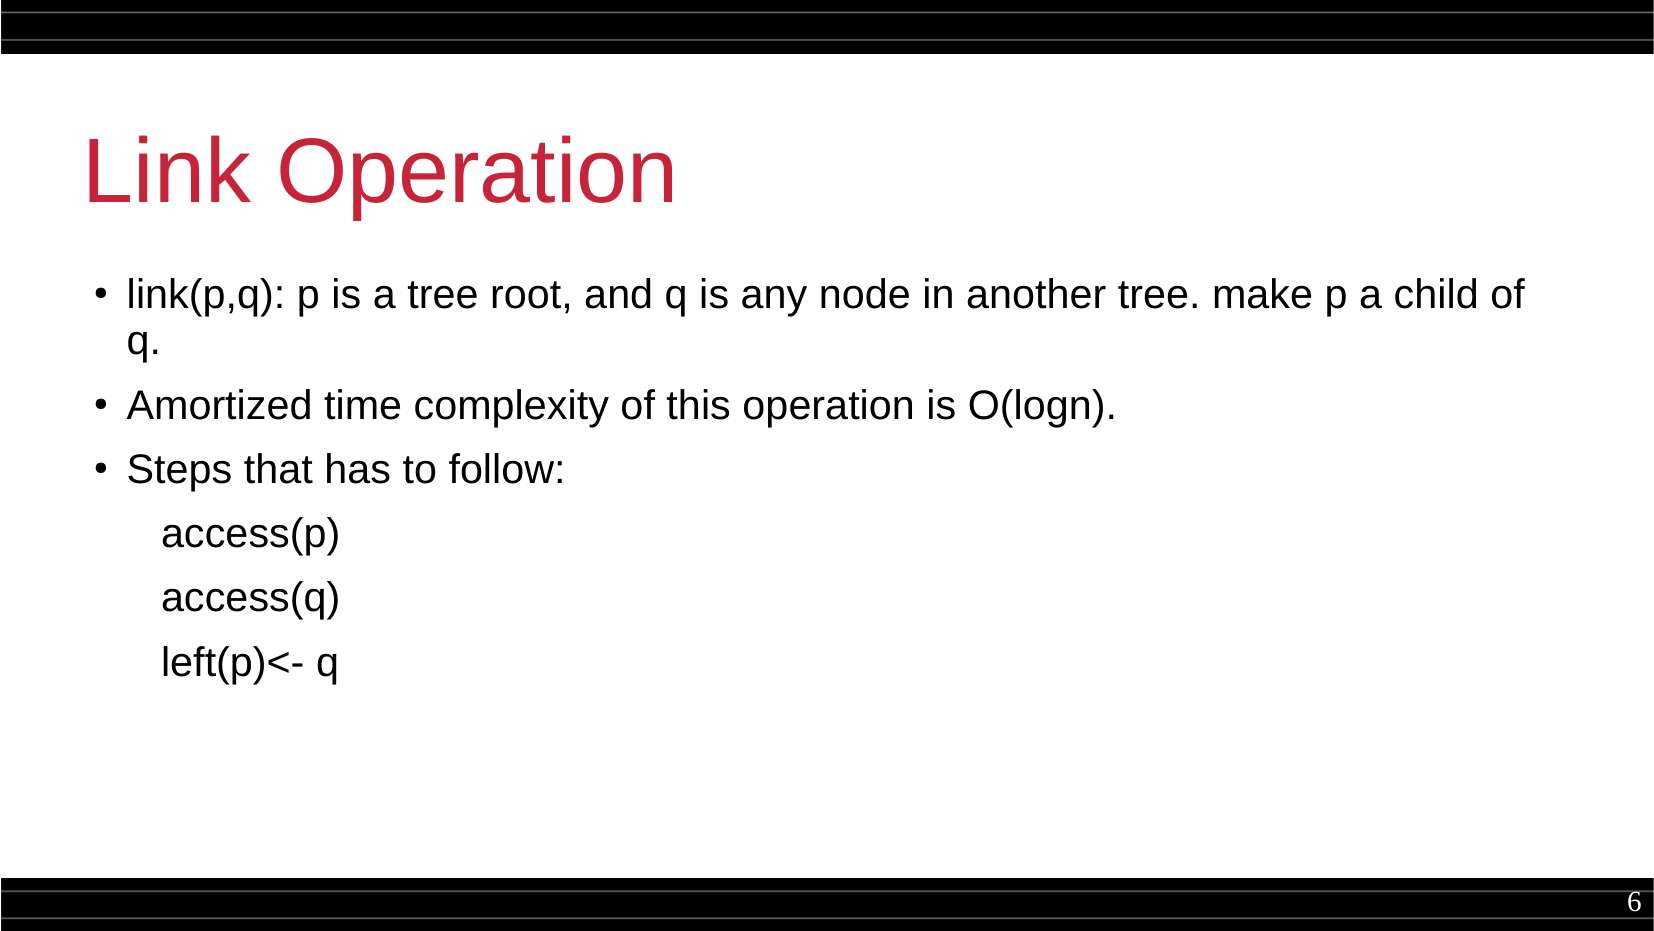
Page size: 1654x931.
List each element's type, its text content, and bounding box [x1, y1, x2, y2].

list link(p,q): p is a tree root, and q is any node in another tree. make p a child of q. Amortized time complexity of this operation is O(logn). Steps that has to follow: access(p) access(q) left(p)<- q [82, 271, 1571, 758]
title Link Operation [82, 92, 1571, 249]
picture [1, 0, 1654, 54]
picture [1, 878, 1654, 931]
